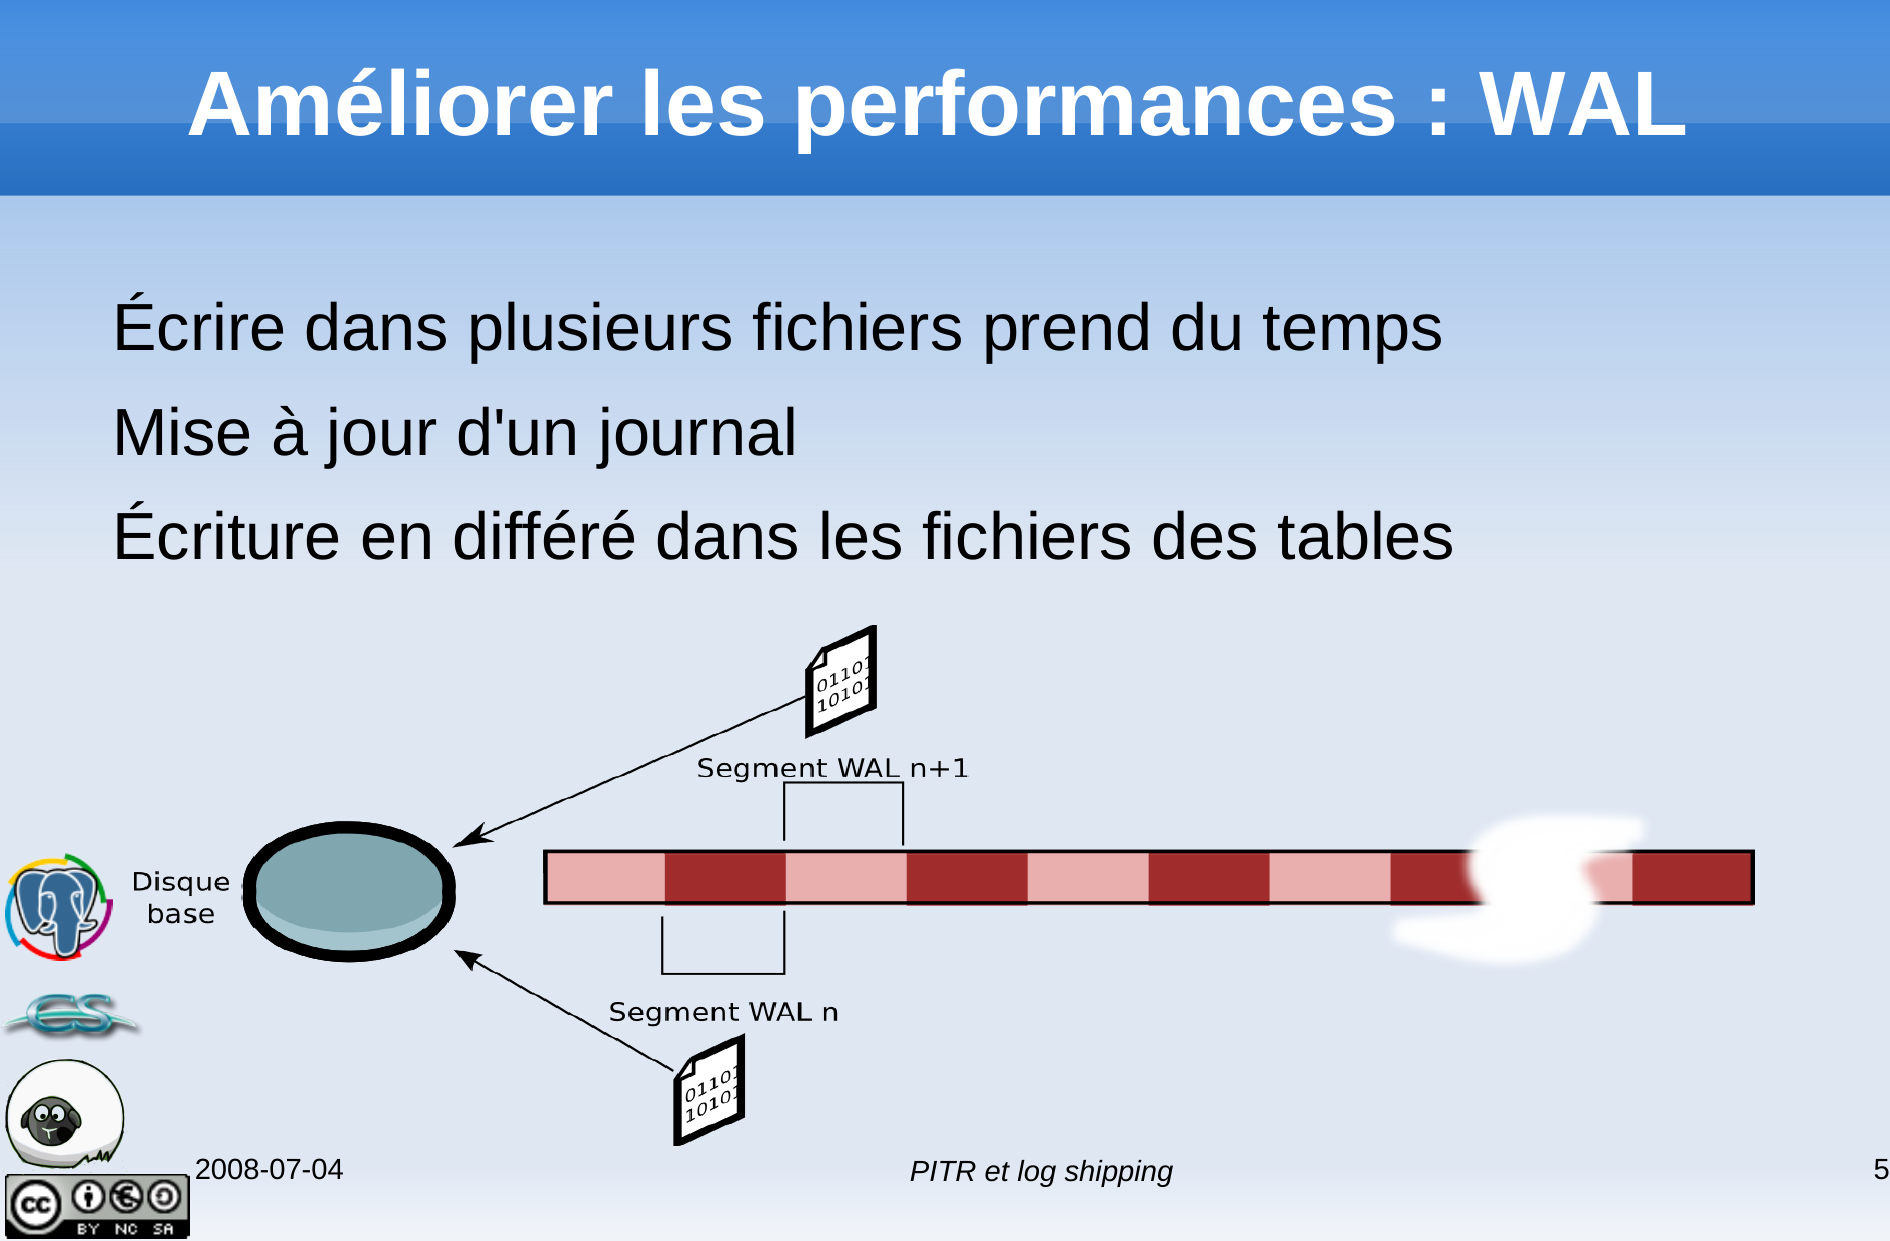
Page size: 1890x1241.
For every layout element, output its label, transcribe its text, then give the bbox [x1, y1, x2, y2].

picture [0, 0, 1890, 1241]
title Améliorer les performances : WAL [87, 0, 1789, 208]
list Écrire dans plusieurs fichiers prend du temps Mise à jour d'un journal Écriture en différé dans les fichiers des tables [94, 290, 1796, 1109]
